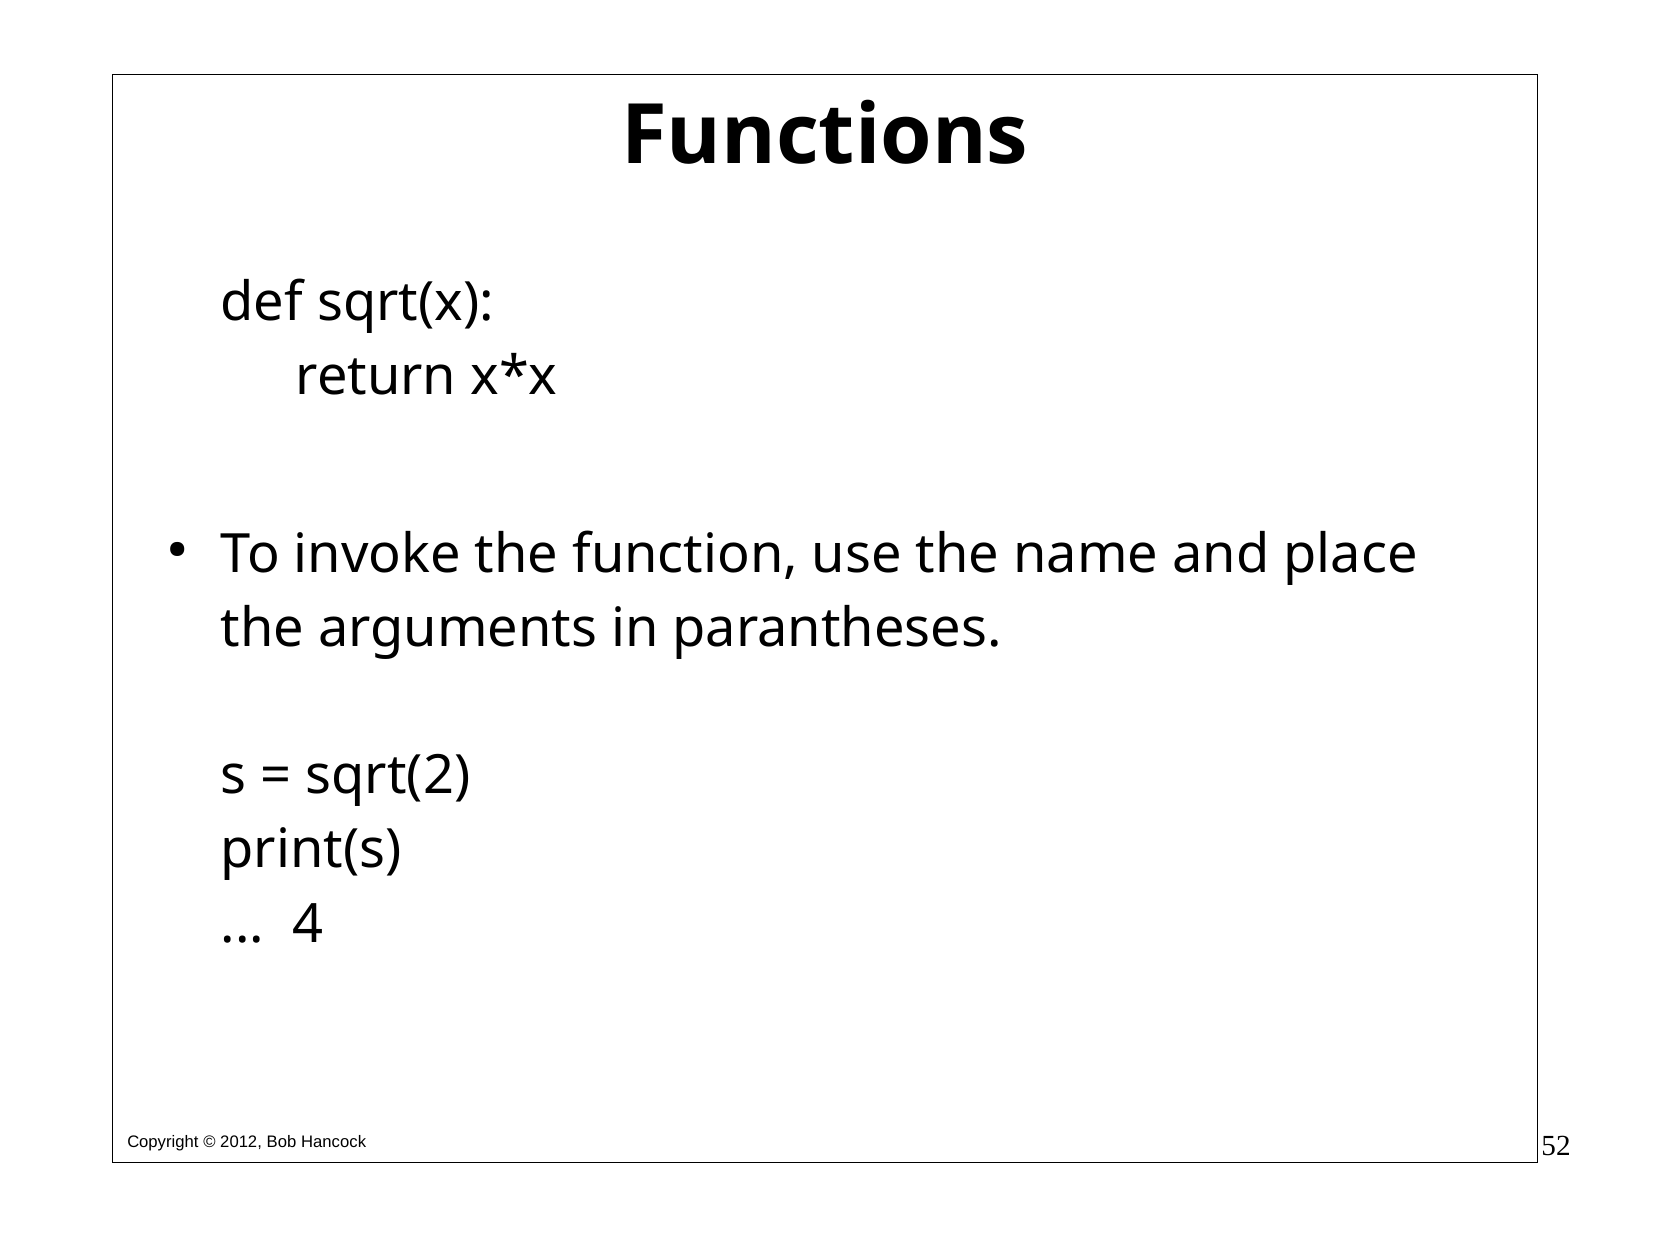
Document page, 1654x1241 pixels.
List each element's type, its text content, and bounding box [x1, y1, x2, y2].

title Functions [112, 75, 1538, 188]
list def sqrt(x): return x*x To invoke the function, use the name and place the arguments in parantheses. s = sqrt(2) print(s) ... 4 [150, 262, 1501, 1126]
text_box Copyright © 2012, Bob Hancock [112, 1125, 382, 1159]
